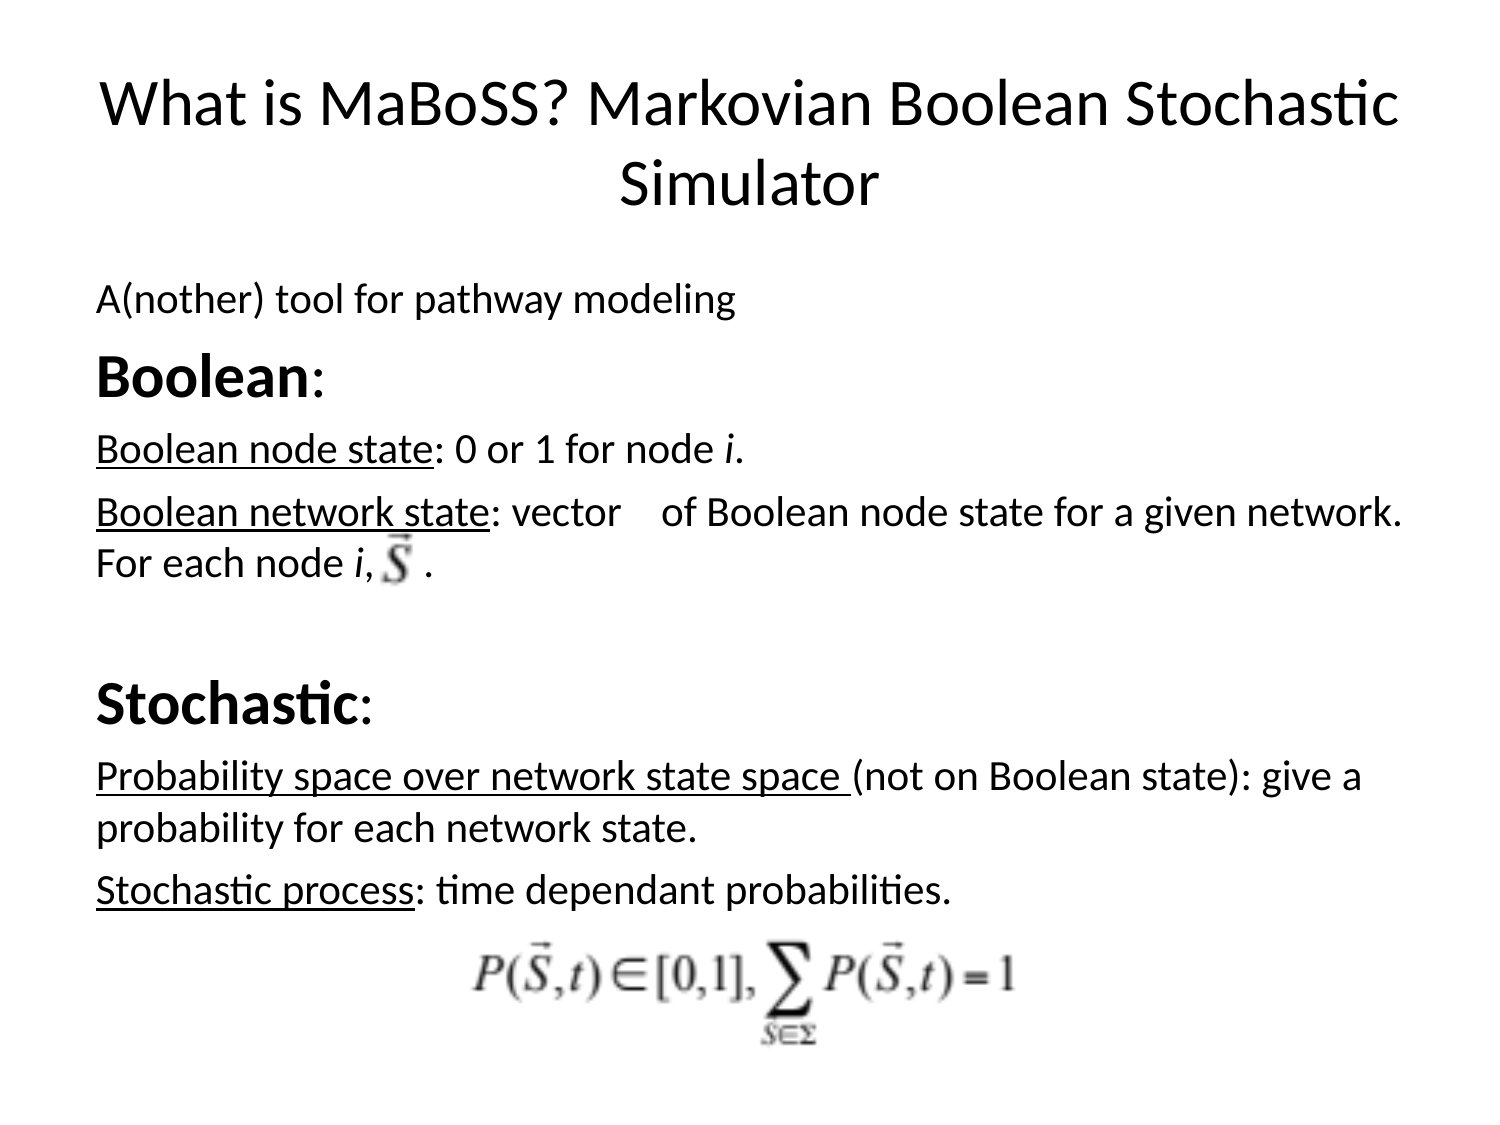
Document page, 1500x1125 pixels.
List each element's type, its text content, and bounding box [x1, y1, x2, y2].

picture [465, 931, 1019, 1049]
list A(nother) tool for pathway modeling Boolean: Boolean node state: 0 or 1 for node i. Boolean network state: vector of Boolean node state for a given network. For each node i, . Stochastic: Probability space over network state space (not on Boolean state): give a probability for each network state. Stochastic process: time dependant probabilities. [80, 262, 1431, 922]
picture [375, 525, 421, 590]
title What is MaBoSS? Markovian Boolean Stochastic Simulator [75, 45, 1425, 233]
